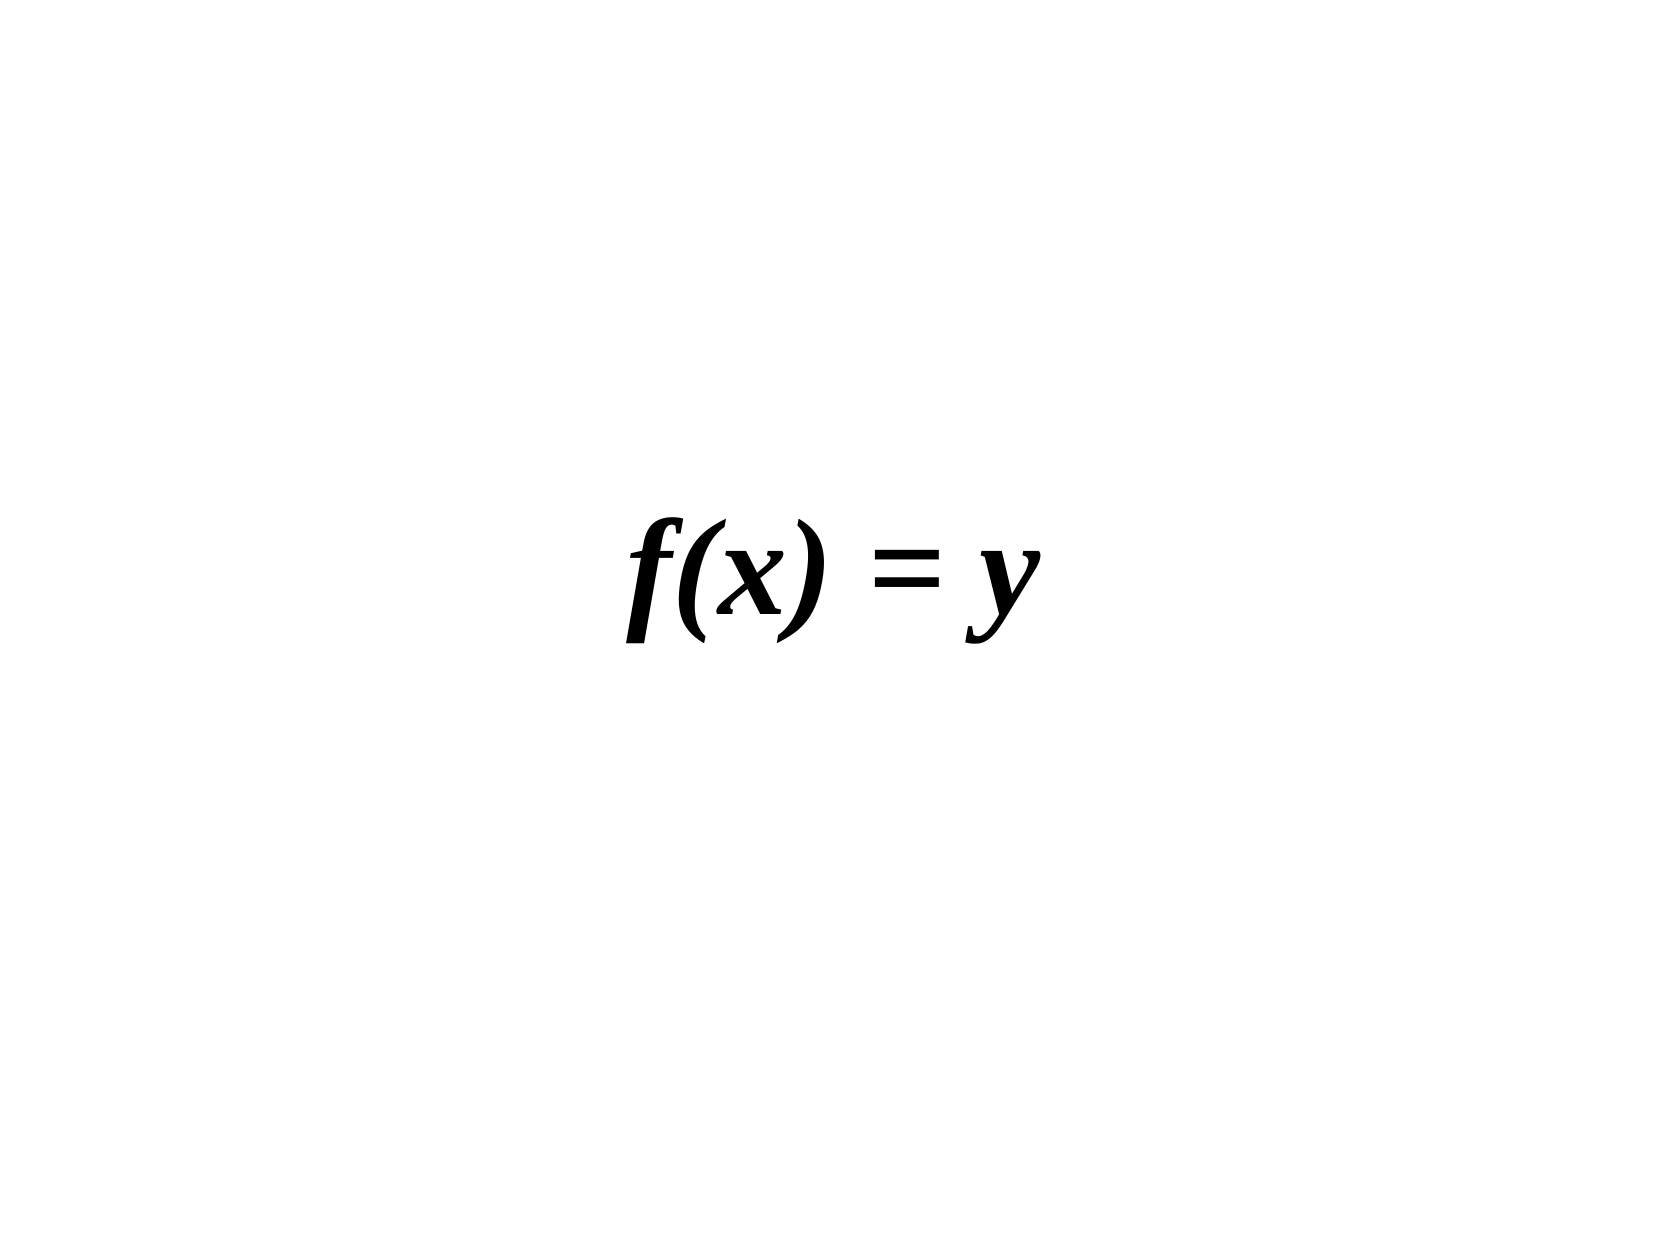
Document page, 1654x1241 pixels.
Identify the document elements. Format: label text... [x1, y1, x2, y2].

title f(x) = y [90, 465, 1579, 673]
